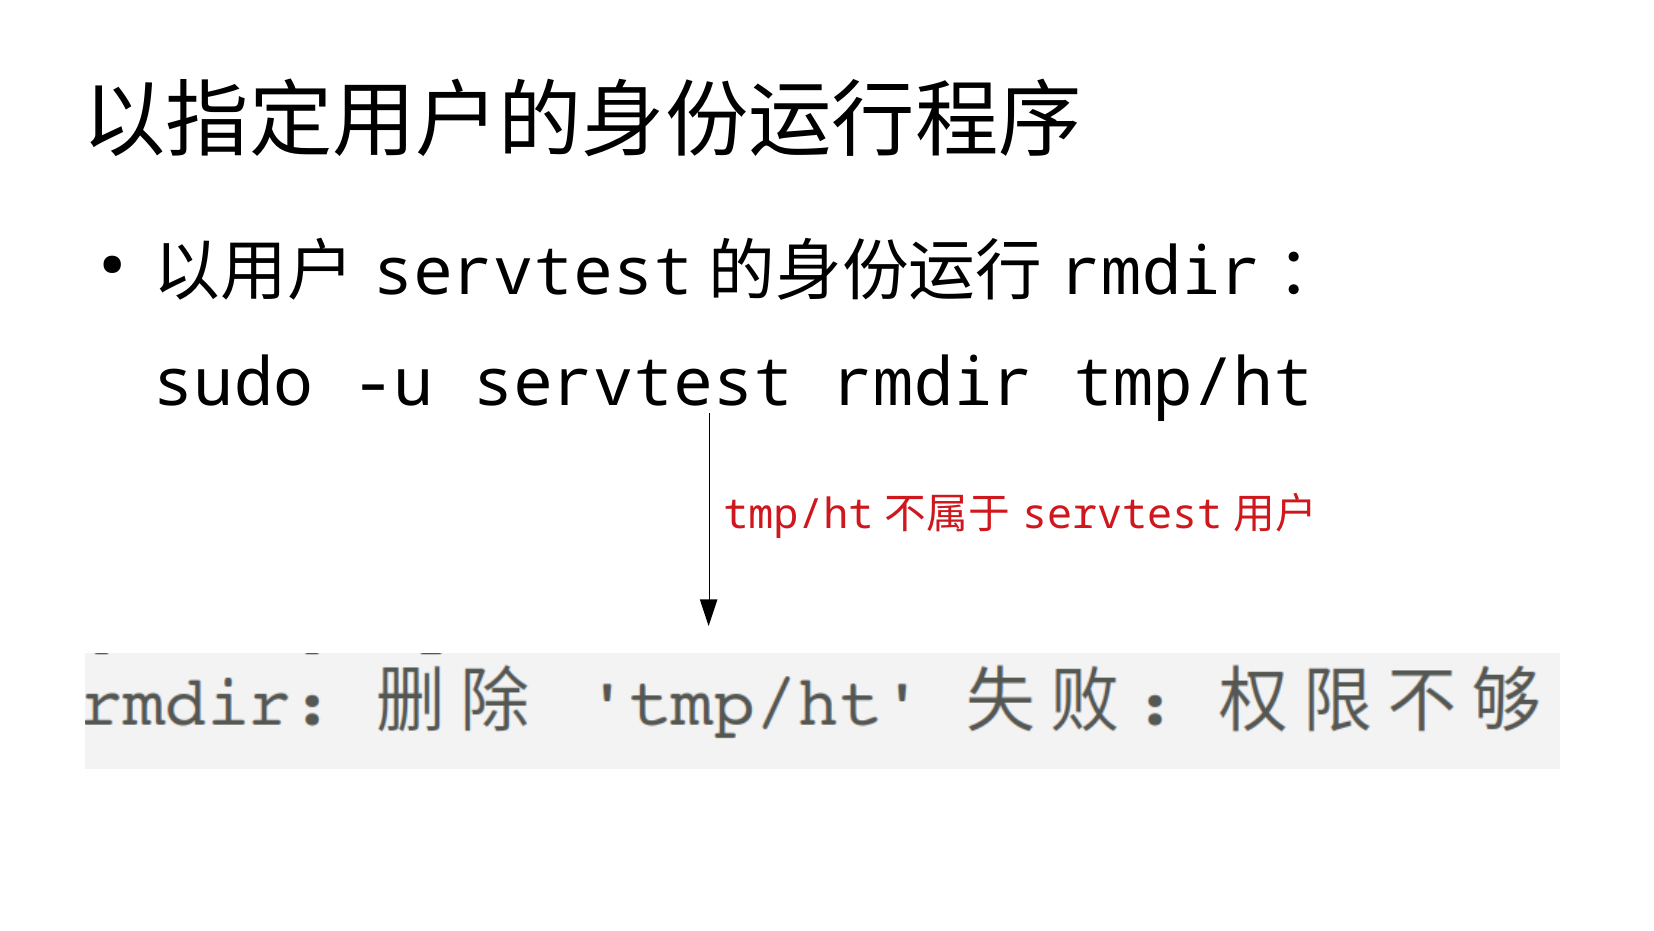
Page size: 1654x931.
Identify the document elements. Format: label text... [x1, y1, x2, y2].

title 以指定用户的身份运行程序 [82, 37, 1571, 189]
list 以用户servtest的身份运行rmdir： sudo -u servtest rmdir tmp/ht [82, 217, 1571, 758]
picture [85, 653, 1560, 769]
text_box tmp/ht不属于servtest用户 [708, 472, 1359, 536]
